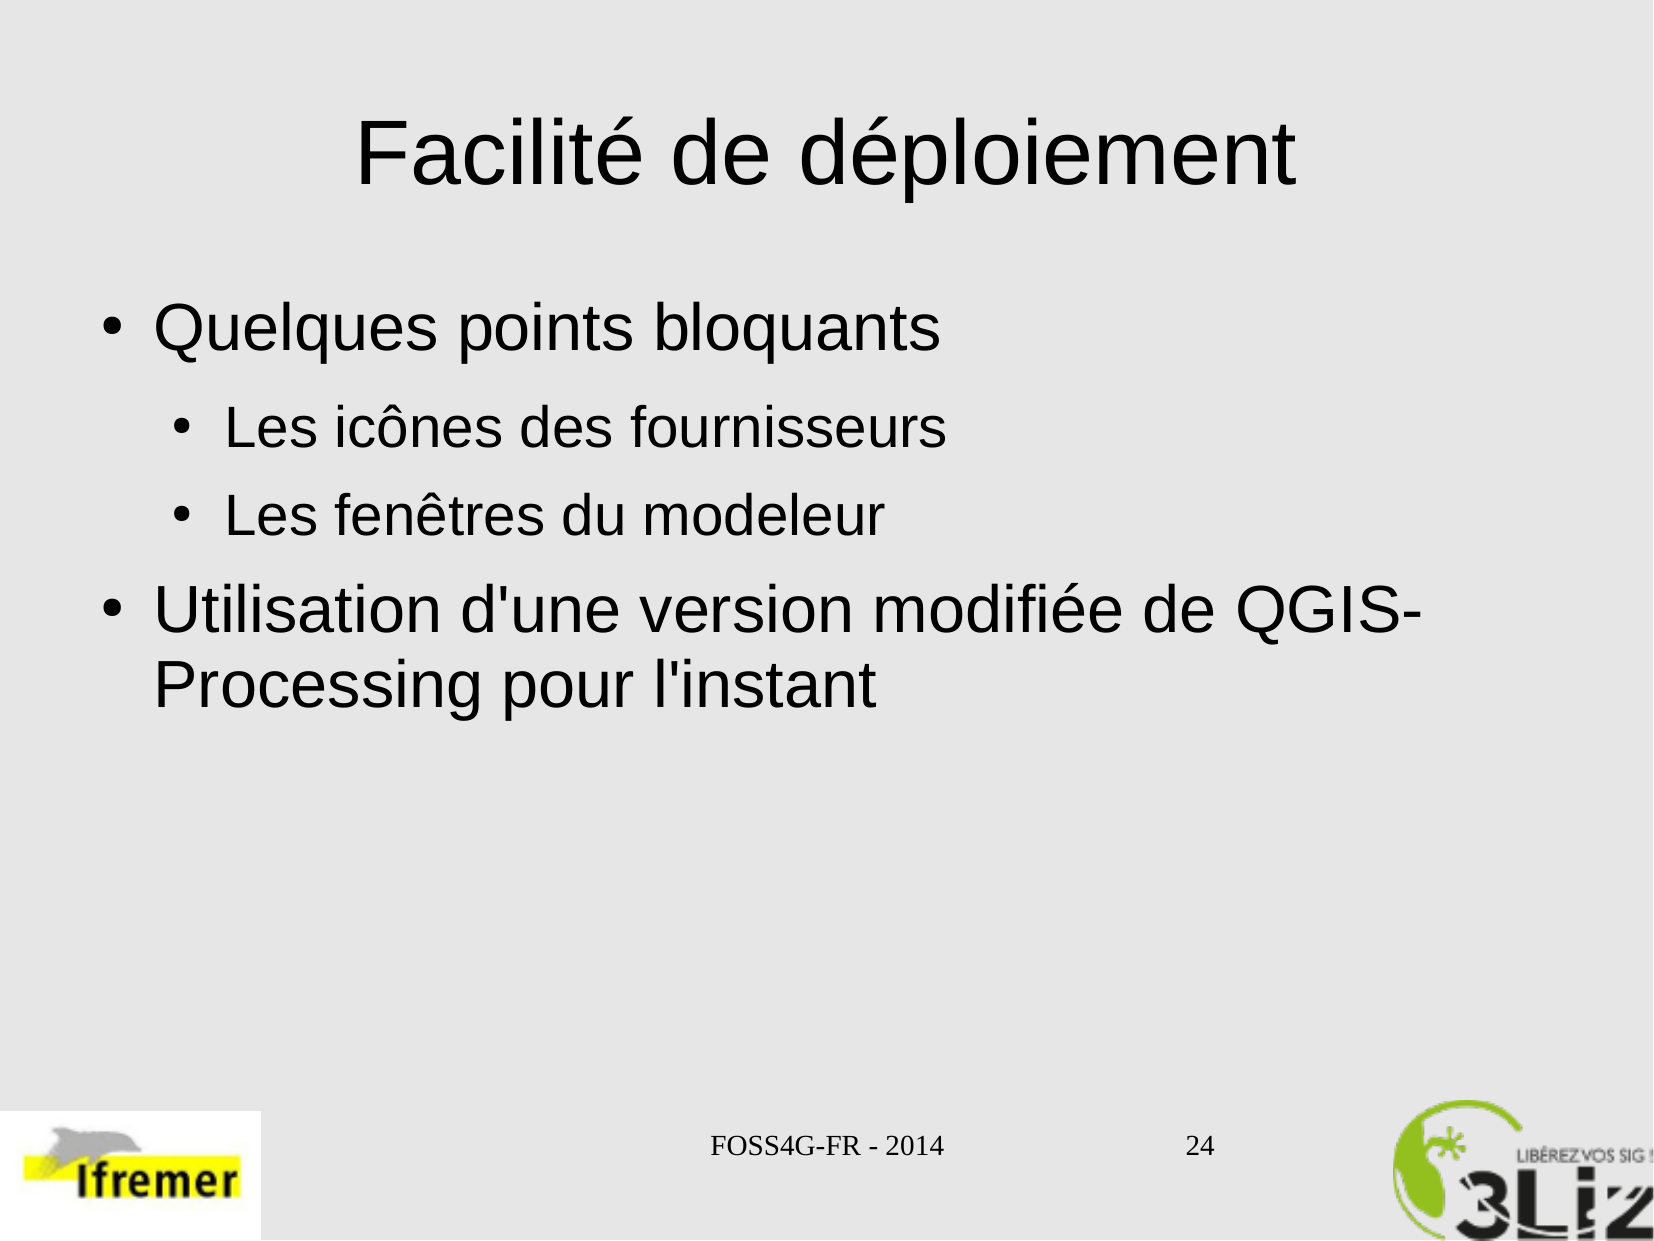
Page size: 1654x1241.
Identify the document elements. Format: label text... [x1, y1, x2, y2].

picture [1393, 1100, 1654, 1241]
title Facilité de déploiement [82, 49, 1571, 257]
list Quelques points bloquants Les icônes des fournisseurs Les fenêtres du modeleur Utilisation d'une version modifiée de QGIS-Processing pour l'instant [82, 290, 1571, 1010]
picture [0, 1111, 261, 1241]
